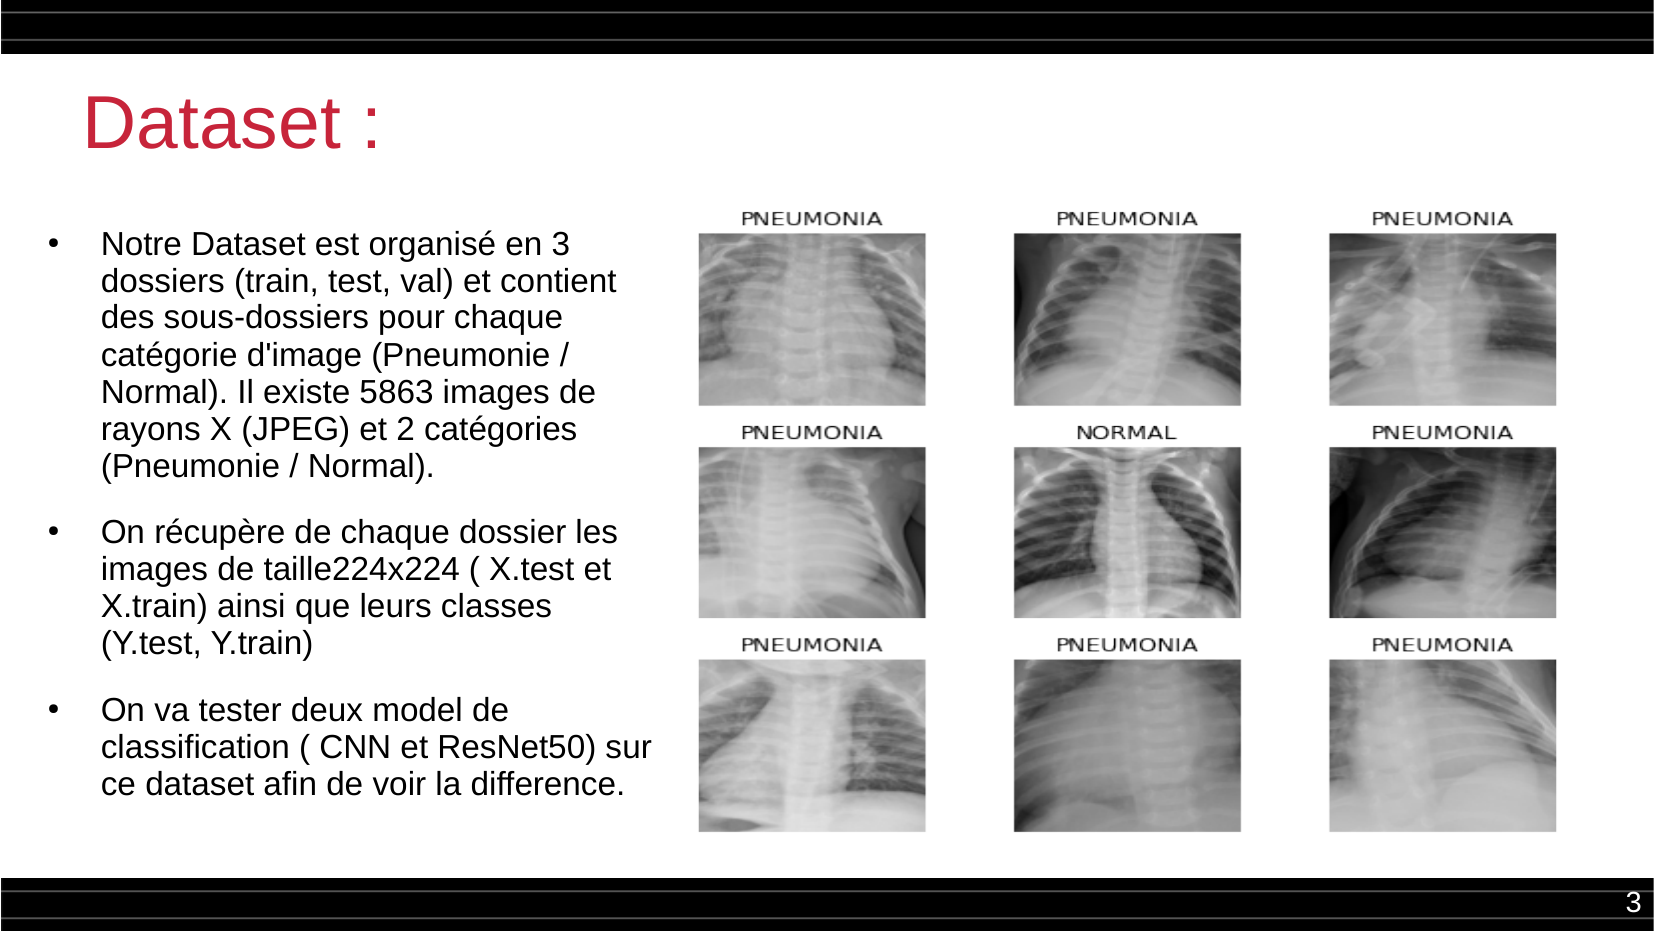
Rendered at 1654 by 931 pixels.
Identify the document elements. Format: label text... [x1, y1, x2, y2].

picture [1, 878, 1654, 931]
picture [685, 200, 1571, 843]
picture [1, 0, 1654, 54]
title Dataset : [82, 45, 1571, 201]
list Notre Dataset est organisé en 3 dossiers (train, test, val) et contient des sous-dossiers pour chaque catégorie d'image (Pneumonie / Normal). Il existe 5863 images de rayons X (JPEG) et 2 catégories (Pneumonie / Normal). On récupère de chaque dossier les images de taille224x224 ( X.test et X.train) ainsi que leurs classes (Y.test, Y.train) On va tester deux model de classification ( CNN et ResNet50) sur ce dataset afin de voir la difference. [30, 225, 661, 826]
